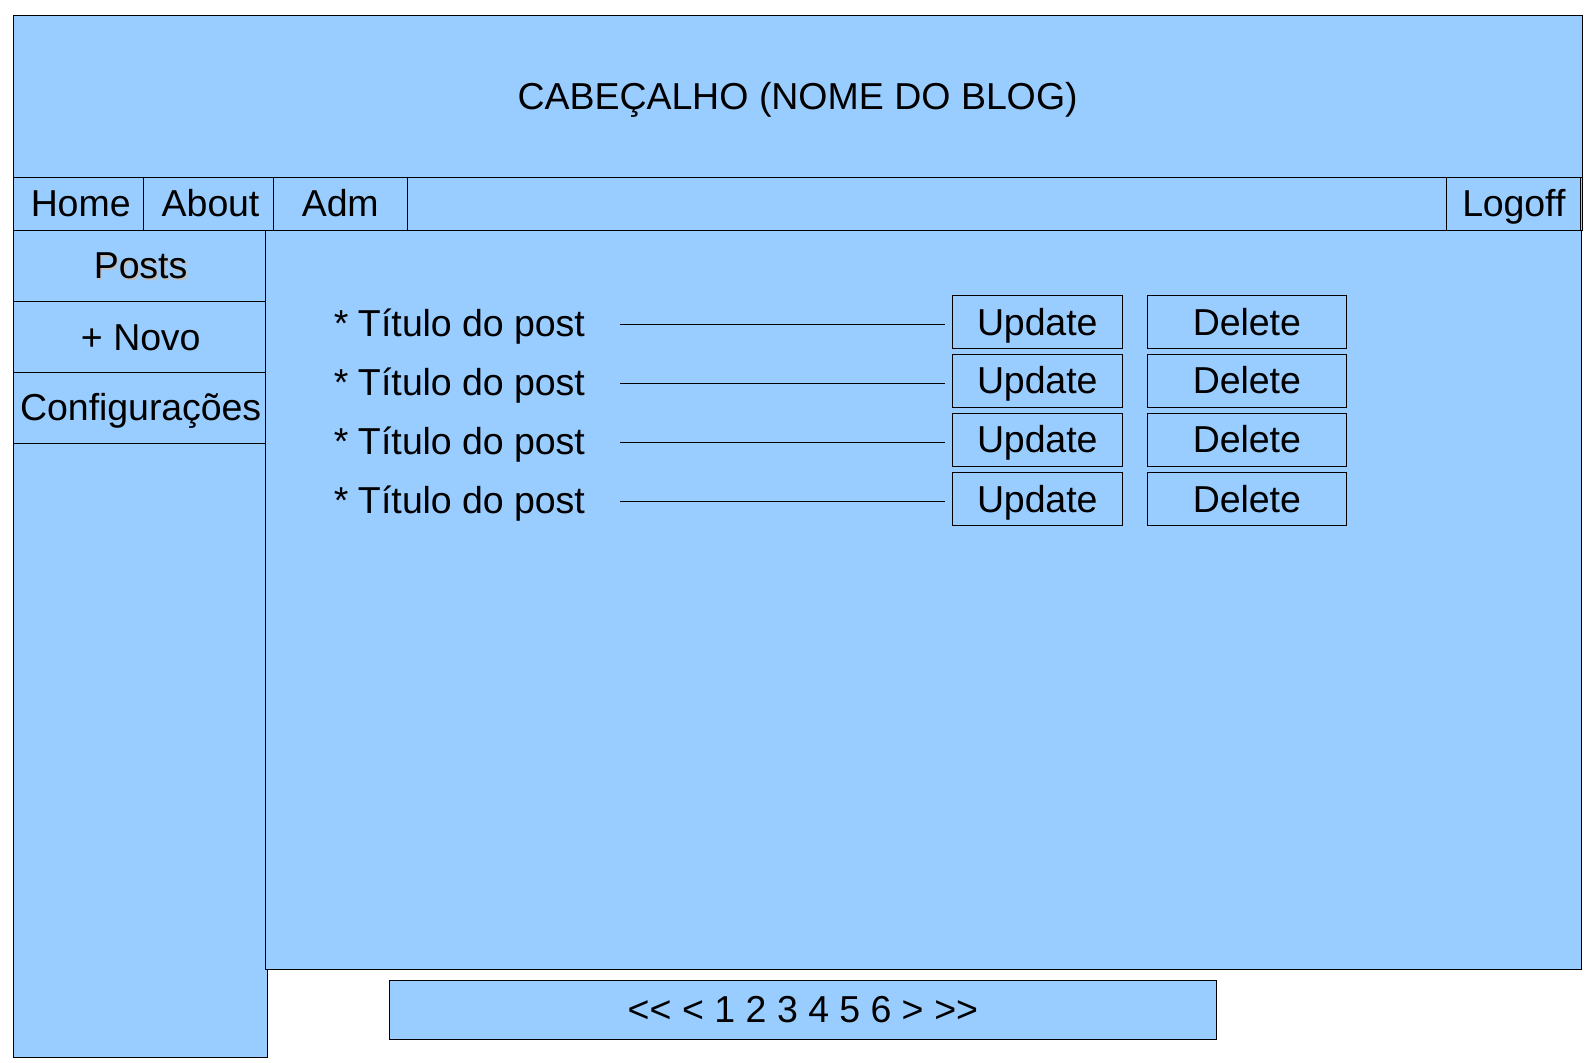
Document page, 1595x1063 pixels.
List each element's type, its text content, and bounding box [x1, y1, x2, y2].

text_box CABEÇALHO (NOME DO BLOG) [13, 15, 1583, 177]
text_box Posts [13, 230, 265, 301]
text_box * Título do post [318, 295, 733, 353]
text_box * Título do post [318, 354, 733, 412]
text_box Delete [1147, 472, 1347, 526]
text_box * Título do post [318, 472, 733, 530]
text_box Logoff [1446, 177, 1581, 230]
text_box * Título do post [318, 413, 733, 471]
text_box Configurações [13, 372, 265, 444]
text_box Update [952, 472, 1123, 526]
text_box Update [952, 413, 1123, 467]
text_box Update [952, 295, 1123, 349]
text_box Update [952, 354, 1123, 408]
text_box Delete [1147, 413, 1347, 467]
text_box Home [13, 177, 143, 230]
text_box [13, 177, 1583, 1058]
text_box Delete [1147, 354, 1347, 408]
text_box + Novo [13, 301, 265, 372]
text_box << < 1 2 3 4 5 6 > >> [389, 980, 1217, 1040]
text_box Adm [273, 177, 408, 230]
text_box Delete [1147, 295, 1347, 349]
text_box About [143, 177, 273, 230]
